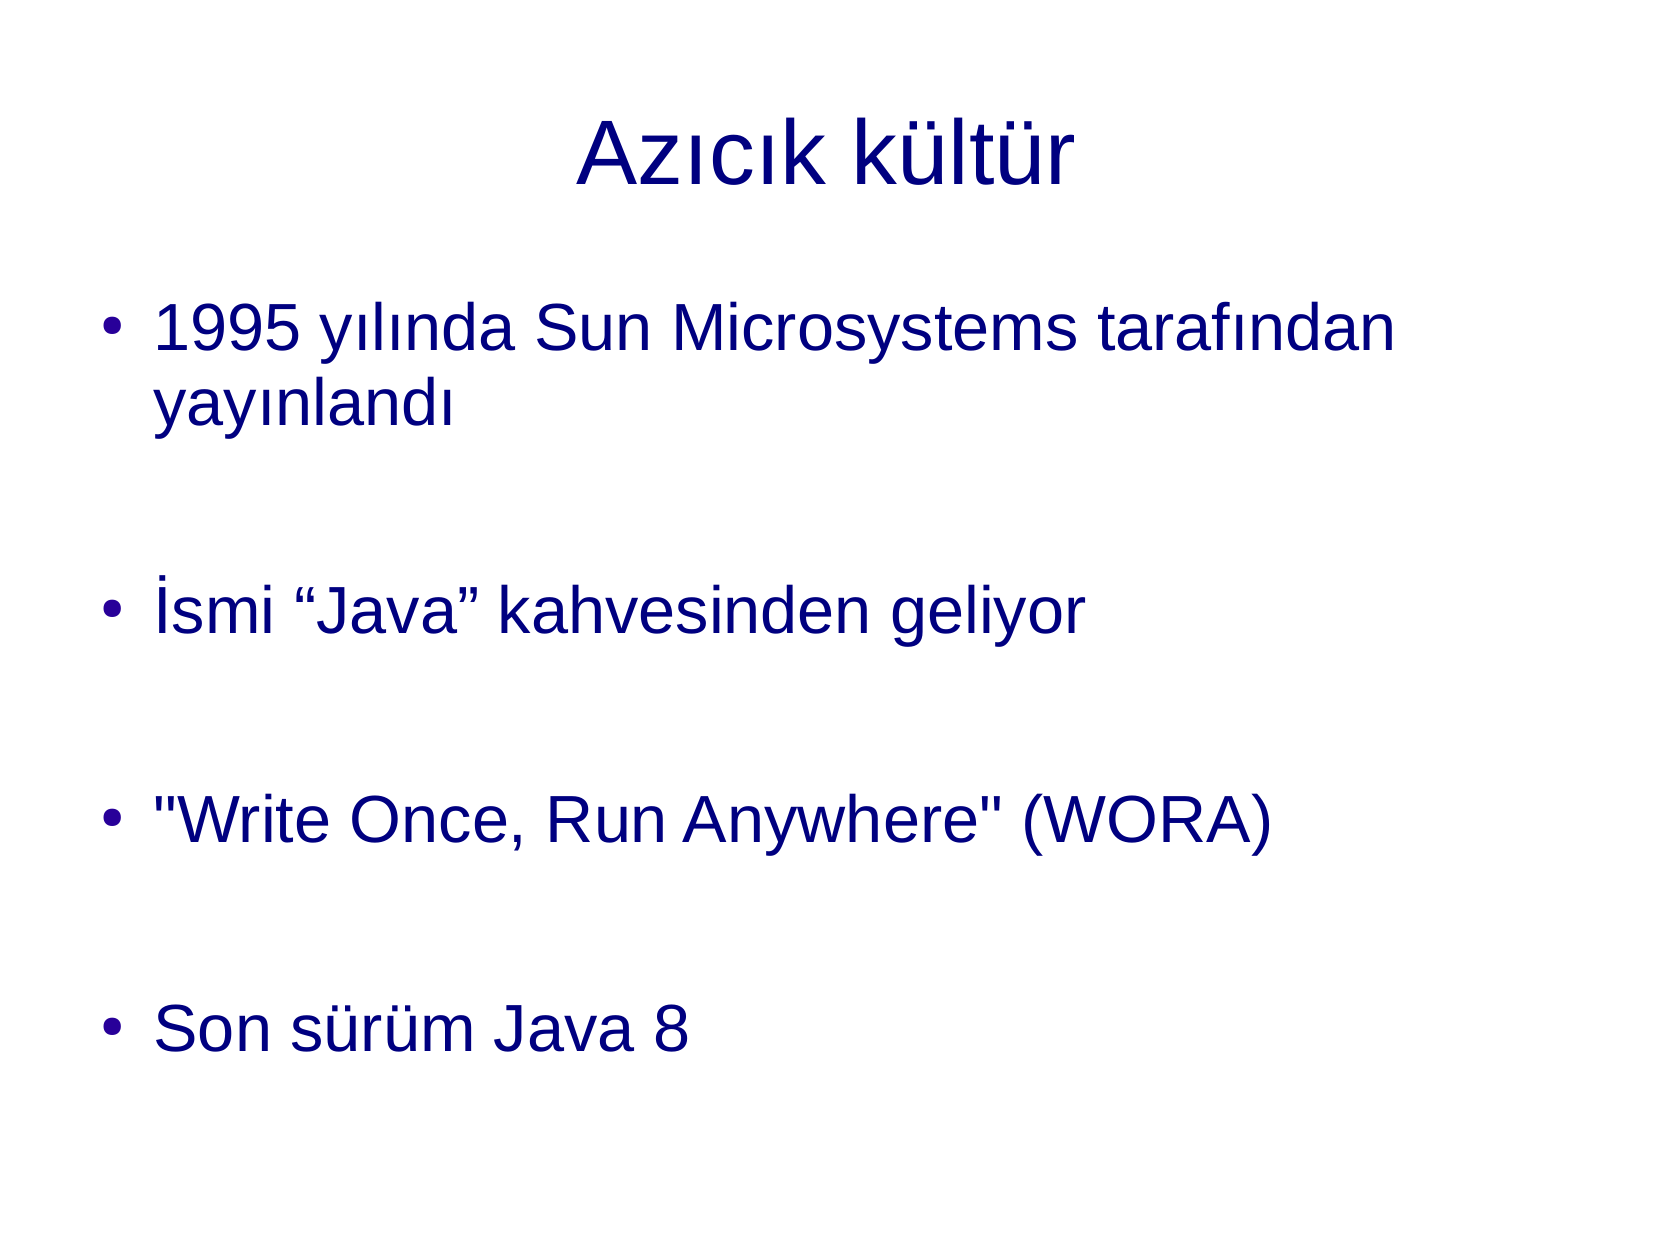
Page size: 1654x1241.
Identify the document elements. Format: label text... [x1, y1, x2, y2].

list 1995 yılında Sun Microsystems tarafından yayınlandı İsmi “Java” kahvesinden geliyor "Write Once, Run Anywhere" (WORA) Son sürüm Java 8 [82, 290, 1571, 1109]
title Azıcık kültür [82, 101, 1571, 205]
